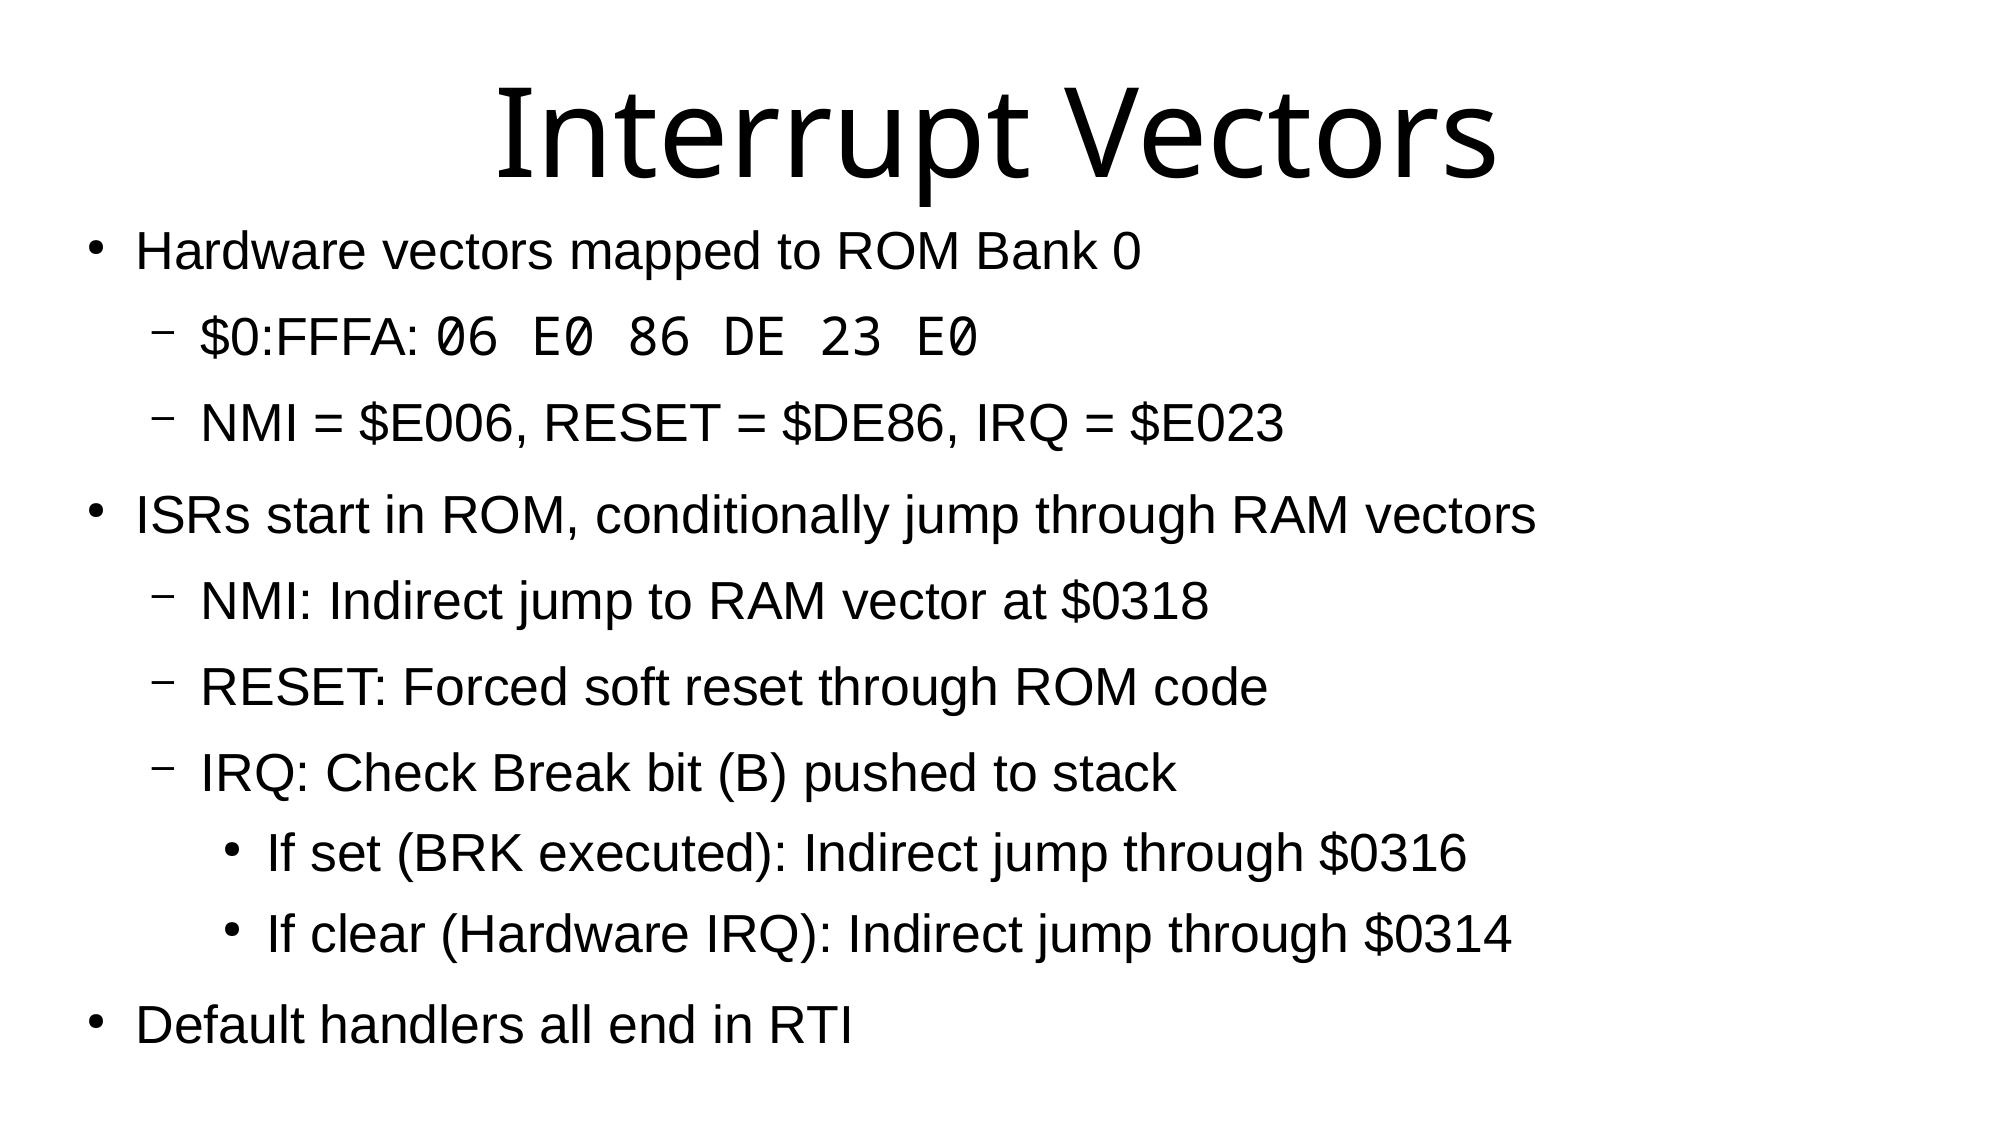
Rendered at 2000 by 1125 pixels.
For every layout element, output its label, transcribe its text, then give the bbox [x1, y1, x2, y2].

list Hardware vectors mapped to ROM Bank 0 $0:FFFA: 06 E0 86 DE 23 E0 NMI = $E006, RESET = $DE86, IRQ = $E023 ISRs start in ROM, conditionally jump through RAM vectors NMI: Indirect jump to RAM vector at $0318 RESET: Forced soft reset through ROM code IRQ: Check Break bit (B) pushed to stack If set (BRK executed): Indirect jump through $0316 If clear (Hardware IRQ): Indirect jump through $0314 Default handlers all end in RTI [55, 215, 1963, 1063]
title Interrupt Vectors [30, 59, 1966, 215]
